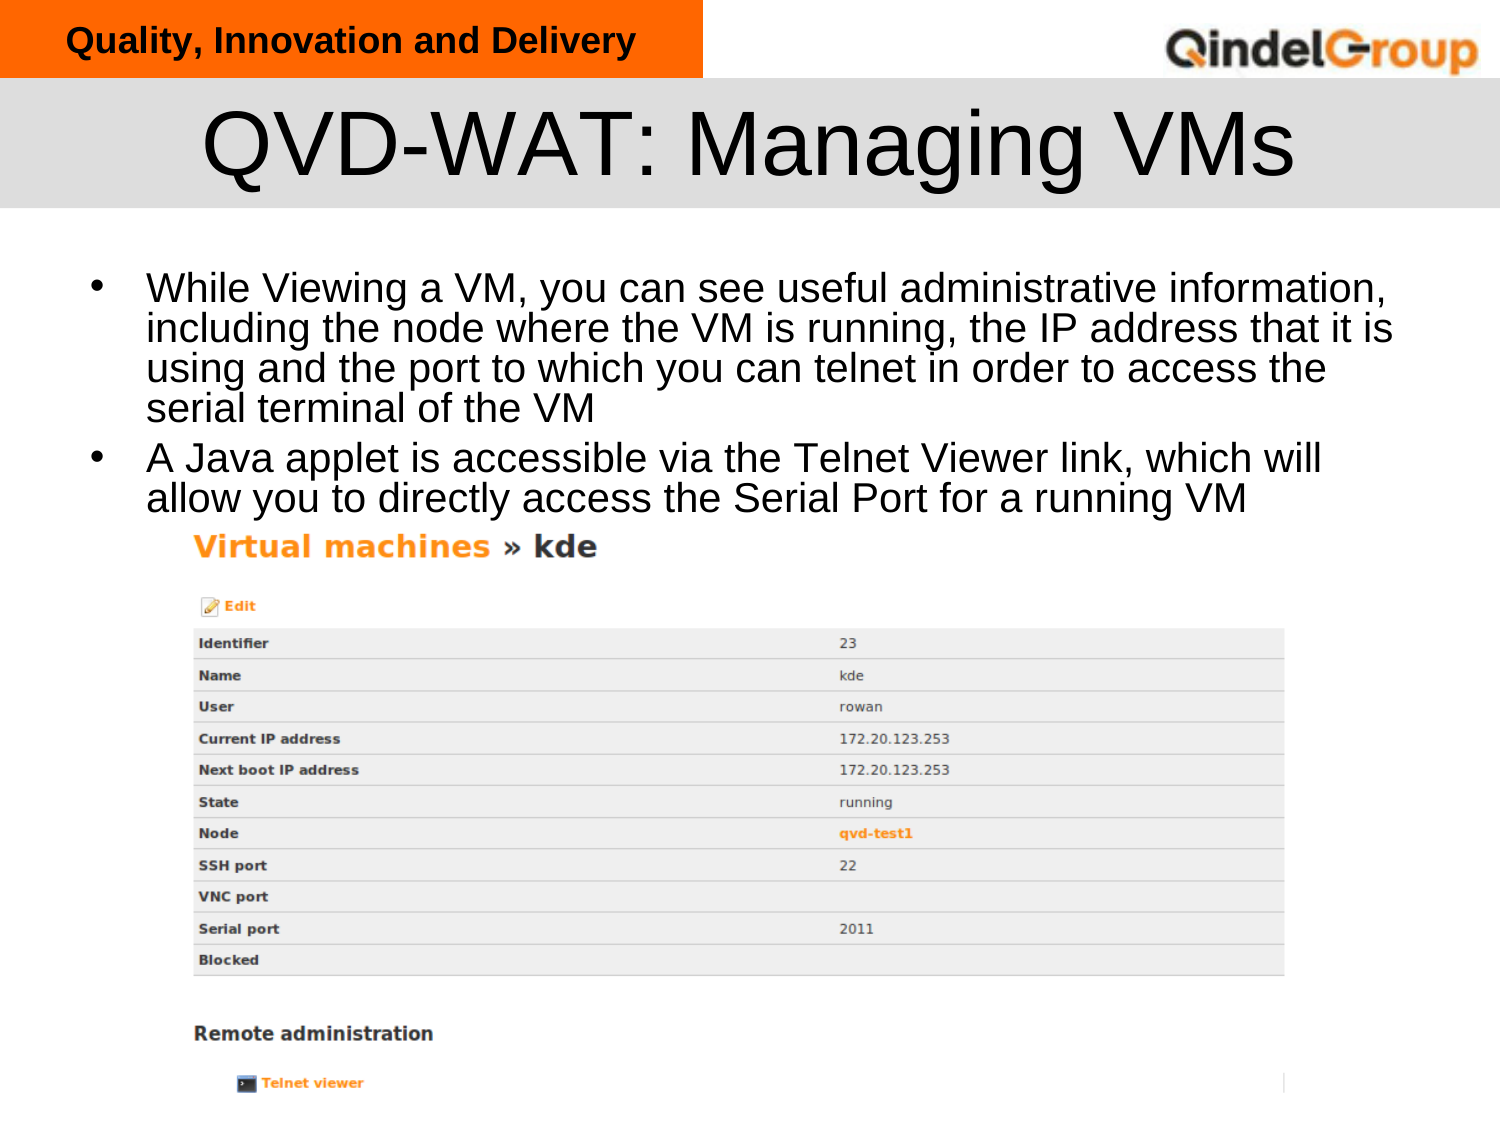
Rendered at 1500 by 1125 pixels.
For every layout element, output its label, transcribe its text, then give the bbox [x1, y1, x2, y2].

picture [1163, 23, 1481, 78]
list While Viewing a VM, you can see useful administrative information, including the node where the VM is running, the IP address that it is using and the port to which you can telnet in order to access the serial terminal of the VM A Java applet is accessible via the Telnet Viewer link, which will allow you to directly access the Serial Port for a running VM [75, 262, 1426, 1006]
title QVD-WAT: Managing VMs [75, 45, 1426, 233]
picture [185, 524, 1297, 1109]
